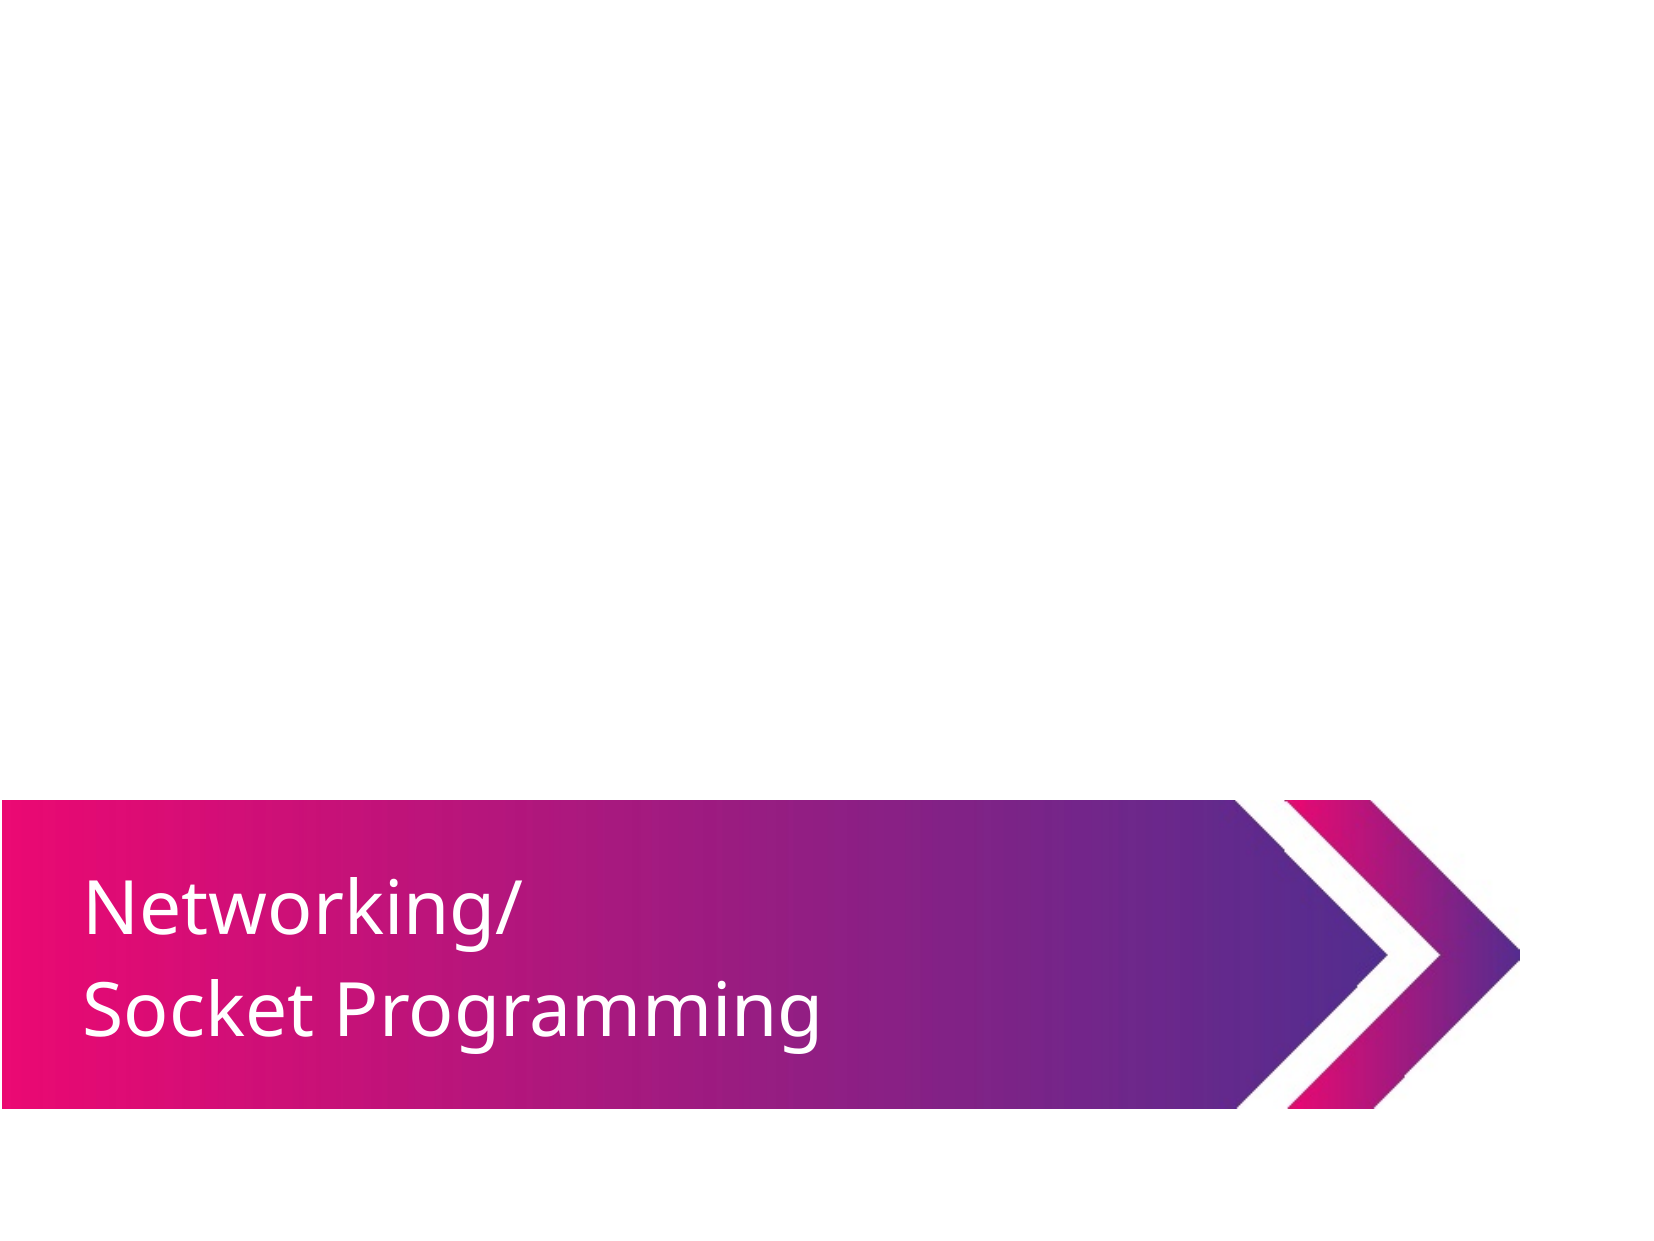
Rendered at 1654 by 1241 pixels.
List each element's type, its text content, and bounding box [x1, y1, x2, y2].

picture [1396, 800, 1520, 1109]
picture [2, 800, 82, 1109]
title Networking/ Socket Programming [82, 781, 1396, 1132]
